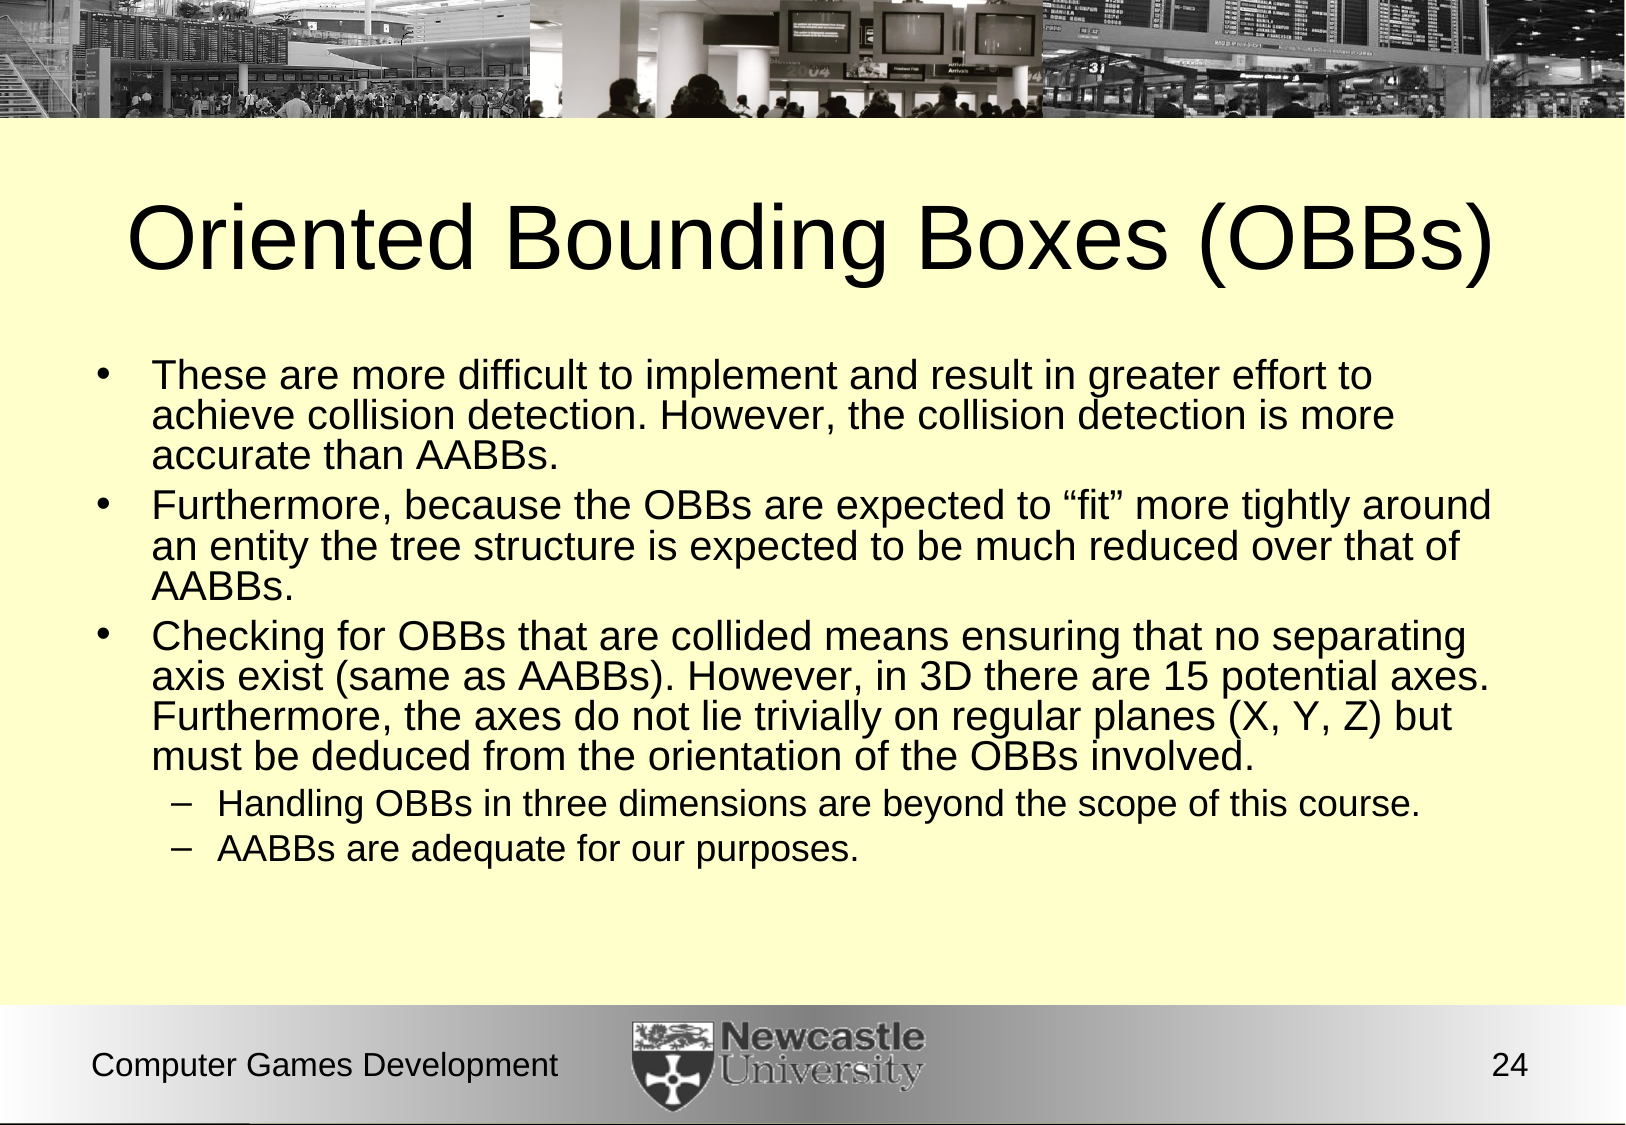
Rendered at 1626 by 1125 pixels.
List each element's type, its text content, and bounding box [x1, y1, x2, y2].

text_box Computer Games Development [67, 1024, 583, 1103]
text_box Oriented Bounding Boxes (OBBs) [81, 138, 1544, 327]
picture [0, 0, 1625, 118]
text_box These are more difficult to implement and result in greater effort to achieve collision detection. However, the collision detection is more accurate than AABBs. Furthermore, because the OBBs are expected to “fit” more tightly around an entity the tree structure is expected to be much reduced over that of AABBs. Checking for OBBs that are collided means ensuring that no separating axis exist (same as AABBs). However, in 3D there are 15 potential axes. Furthermore, the axes do not lie trivially on regular planes (X, Y, Z) but must be deduced from the orientation of the OBBs involved. Handling OBBs in three dimensions are beyond the scope of this course. AABBs are adequate for our purposes. [81, 350, 1544, 984]
text_box <number> [1164, 1024, 1544, 1103]
